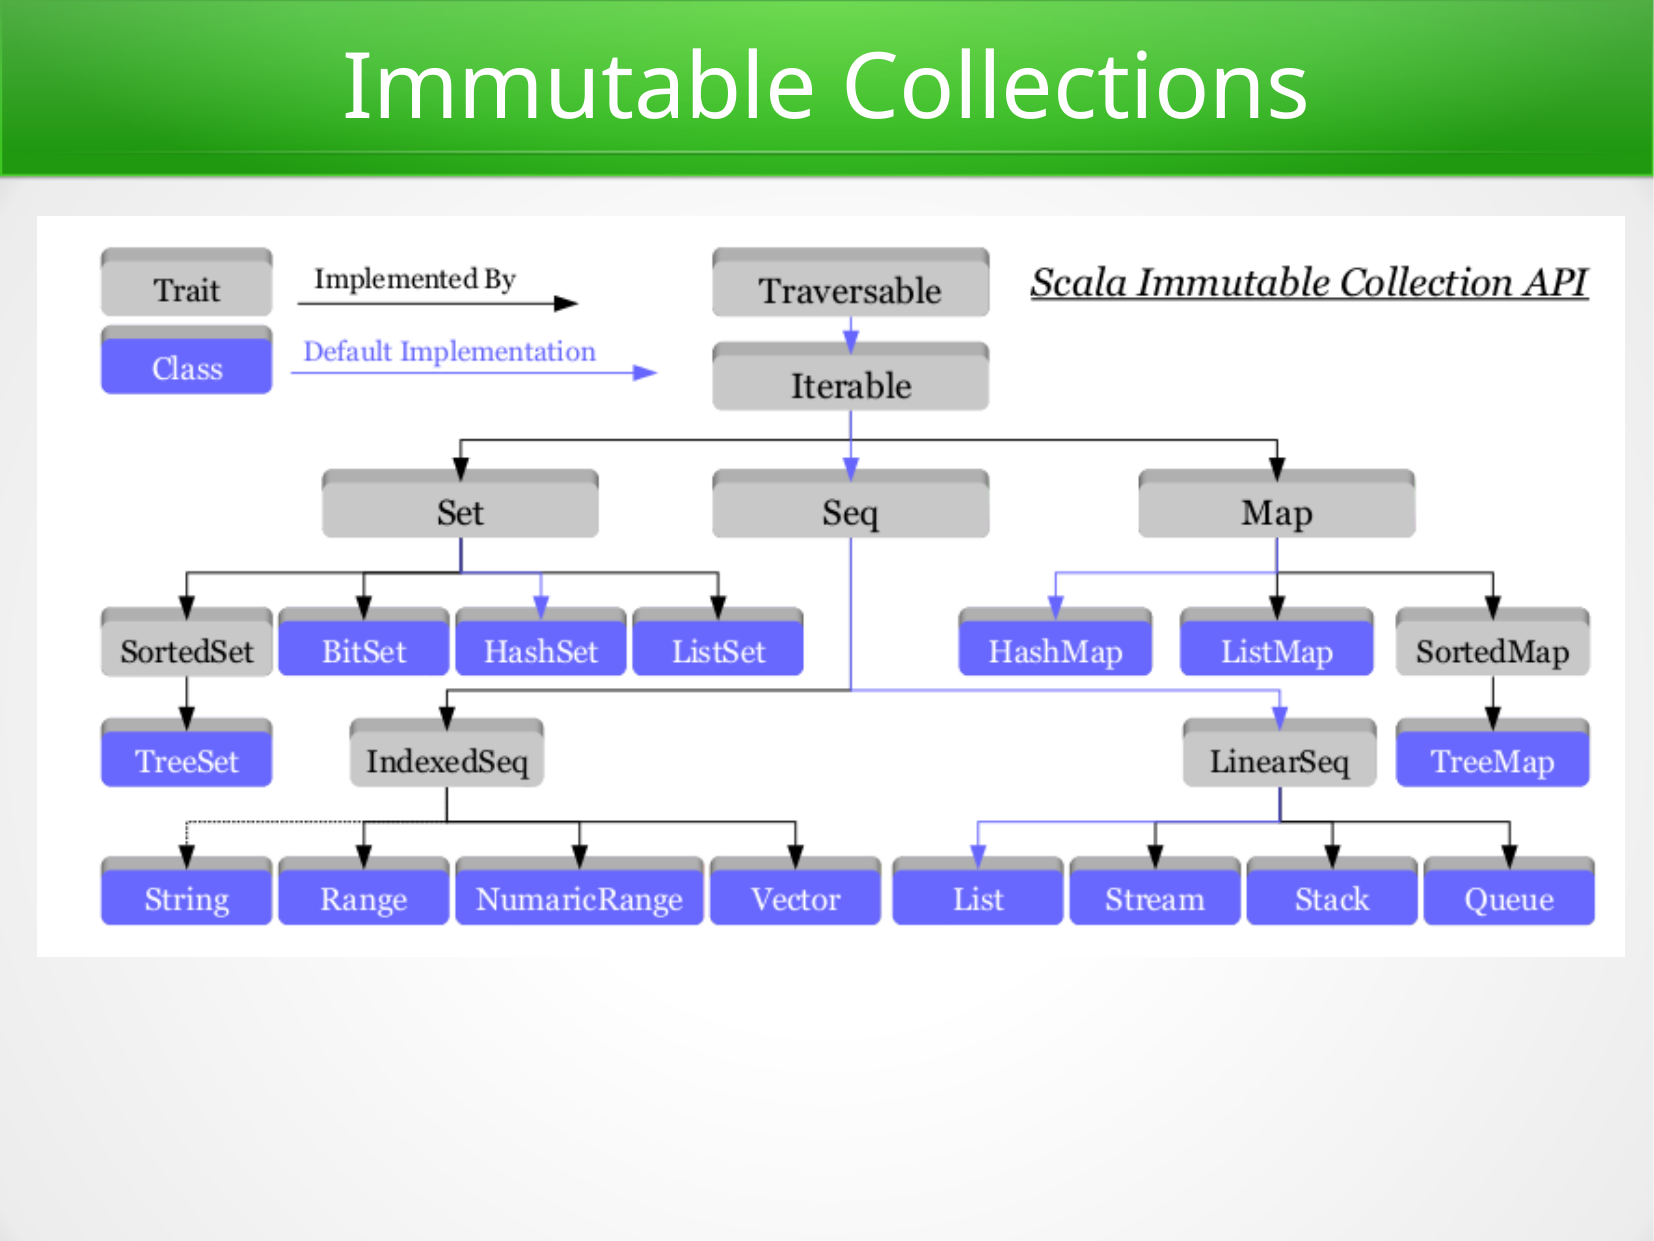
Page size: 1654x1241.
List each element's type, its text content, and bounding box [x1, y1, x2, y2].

picture [0, 0, 1654, 1241]
title Immutable Collections [82, 11, 1571, 154]
